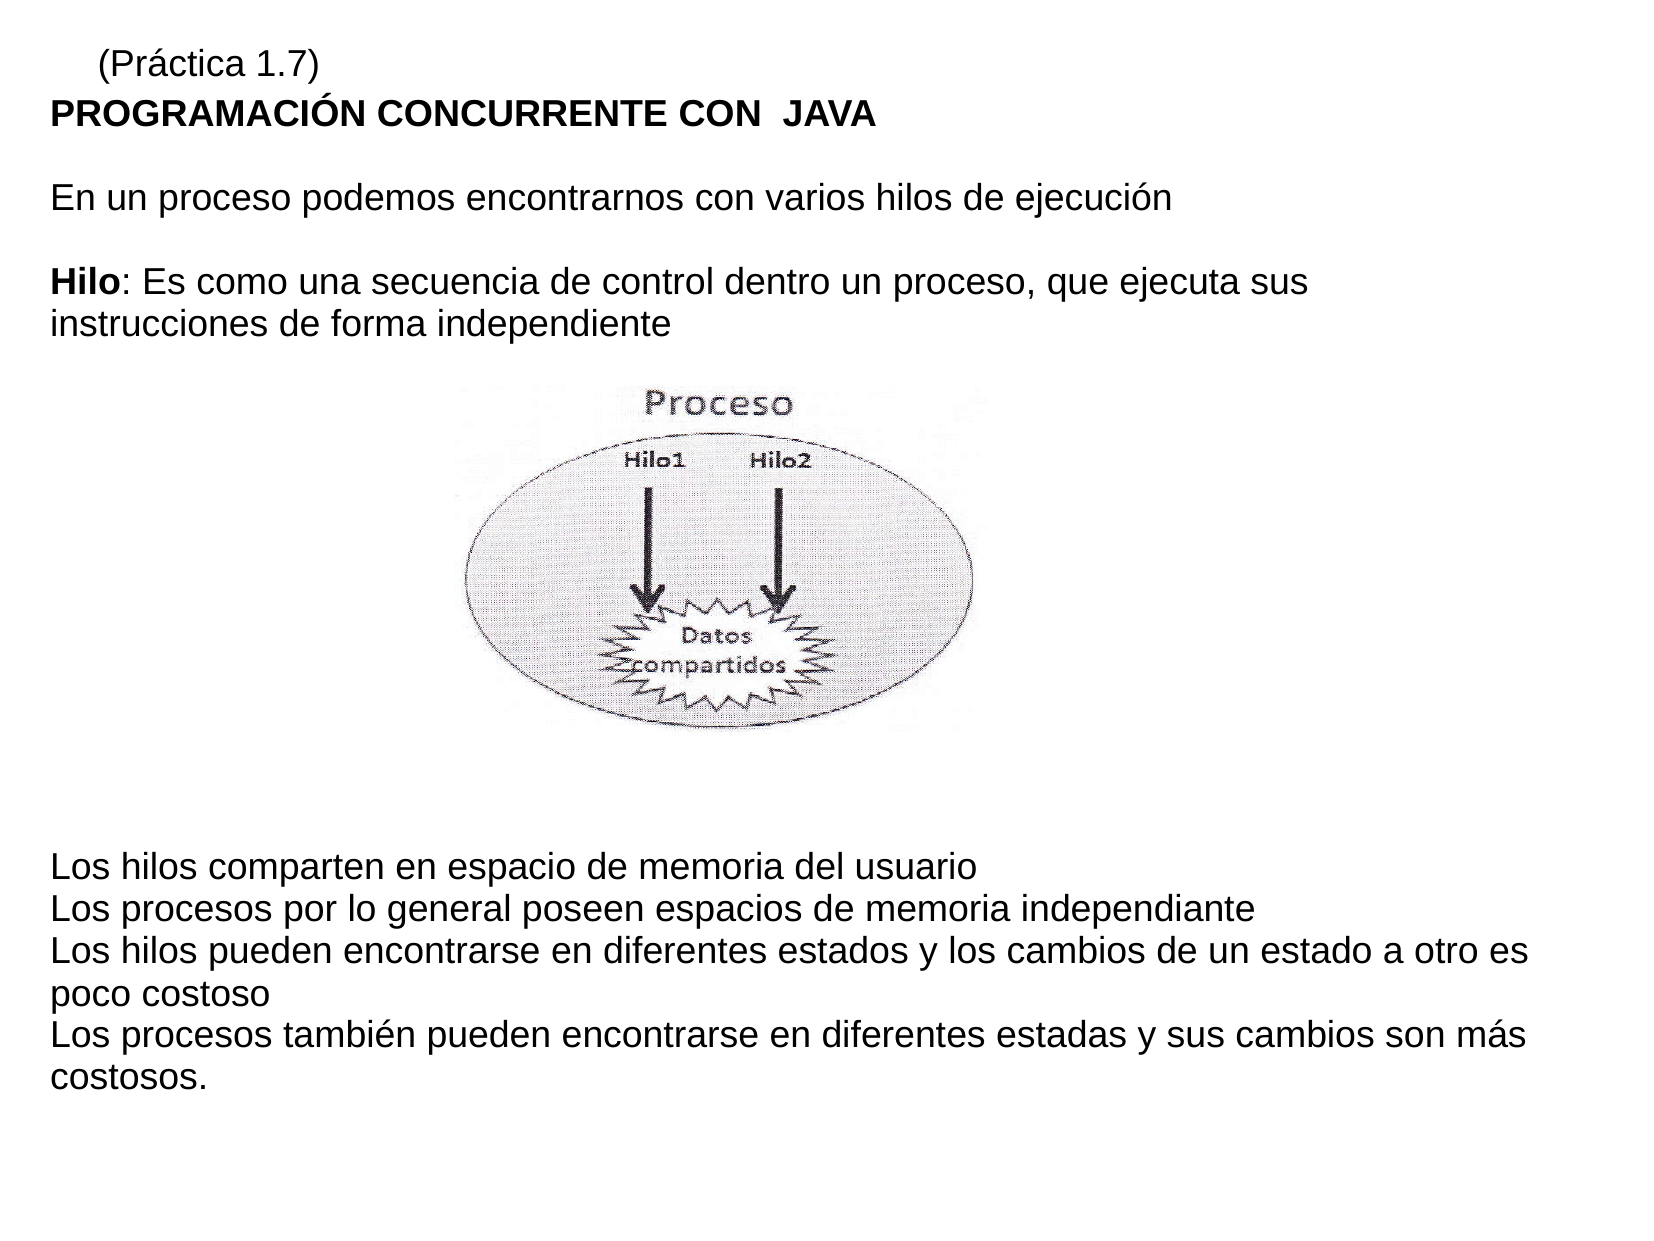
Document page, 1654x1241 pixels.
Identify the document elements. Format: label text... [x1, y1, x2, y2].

picture [342, 354, 1075, 745]
text_box PROGRAMACIÓN CONCURRENTE CON JAVA En un proceso podemos encontrarnos con varios hilos de ejecución Hilo: Es como una secuencia de control dentro un proceso, que ejecuta sus instrucciones de forma independiente [35, 84, 1501, 355]
text_box (Práctica 1.7) [82, 35, 402, 93]
text_box Los hilos comparten en espacio de memoria del usuario Los procesos por lo general poseen espacios de memoria independiante Los hilos pueden encontrarse en diferentes estados y los cambios de un estado a otro es poco costoso Los procesos también pueden encontrarse en diferentes estadas y sus cambios son más costosos. [35, 838, 1630, 1106]
